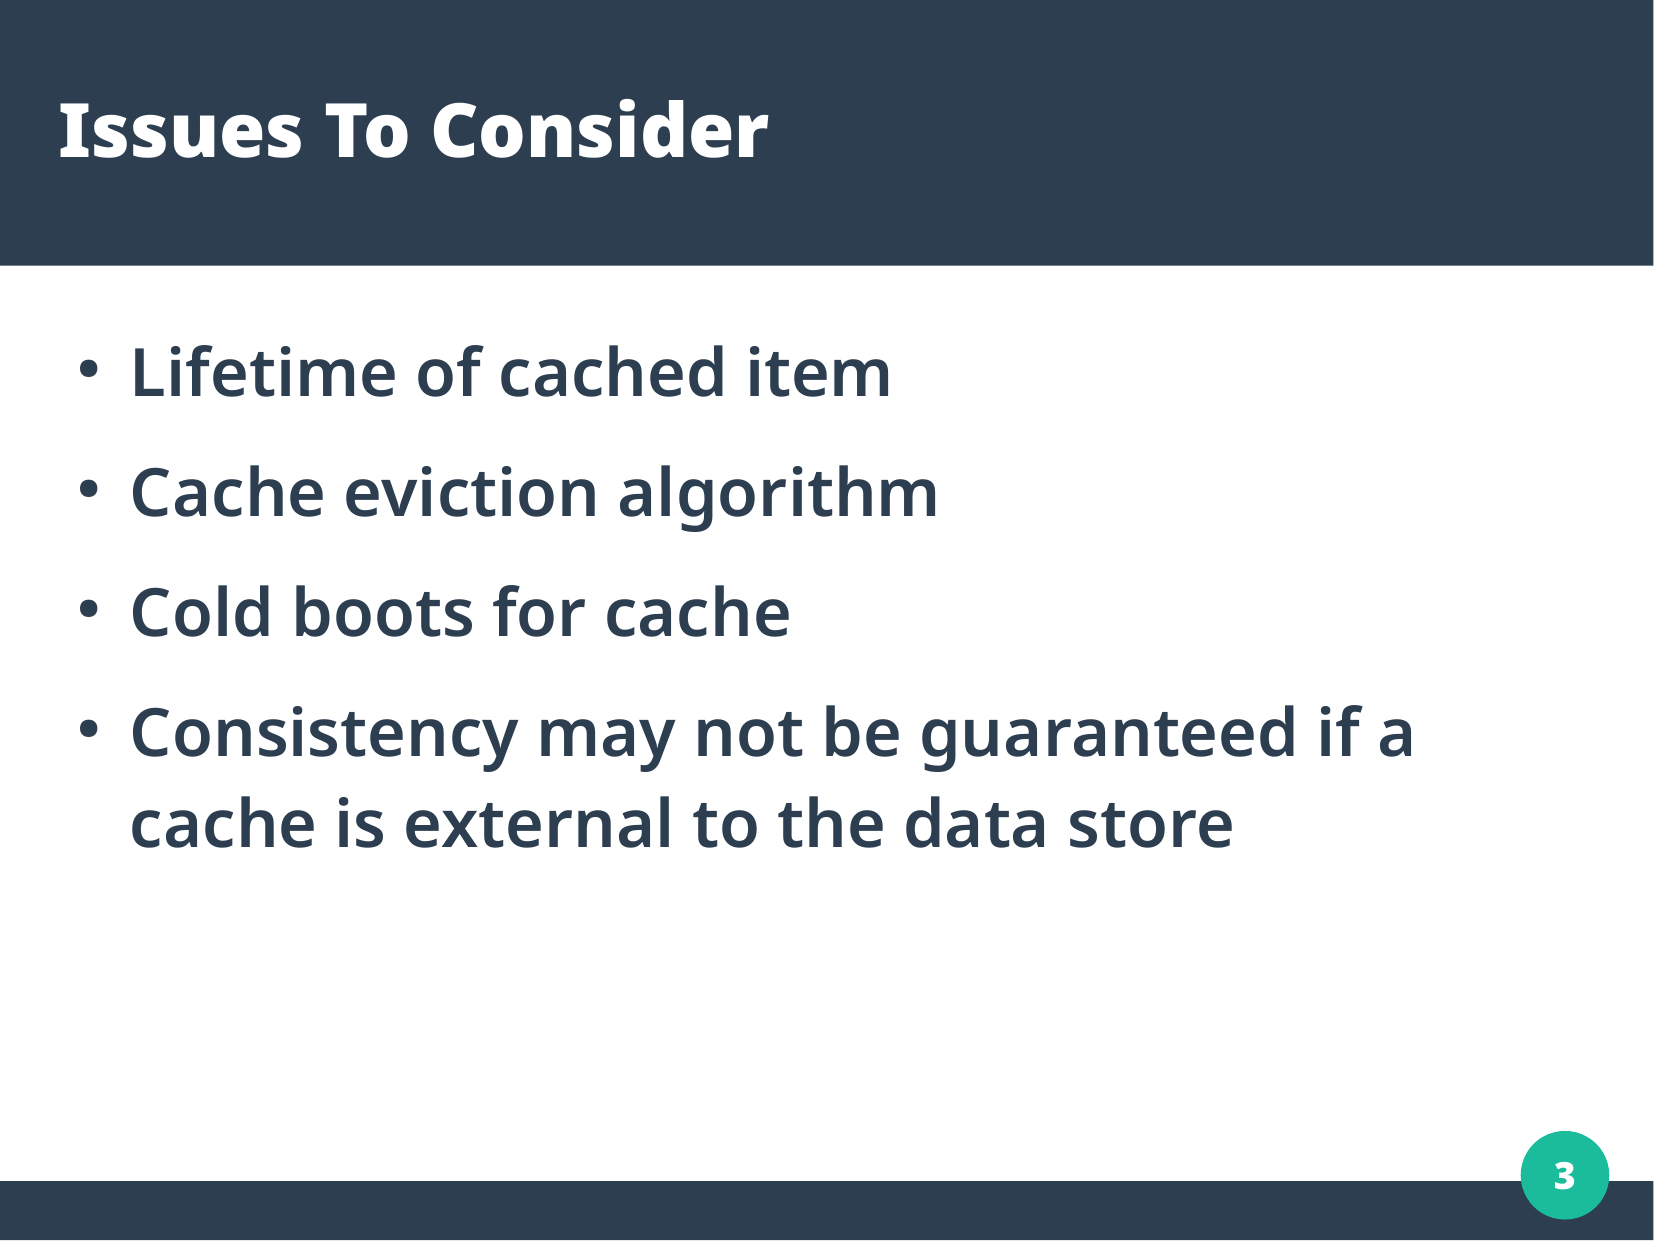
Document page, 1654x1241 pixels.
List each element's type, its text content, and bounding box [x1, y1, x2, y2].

title Issues To Consider [59, 49, 1595, 207]
list Lifetime of cached item Cache eviction algorithm Cold boots for cache Consistency may not be guaranteed if a cache is external to the data store [59, 324, 1595, 1152]
